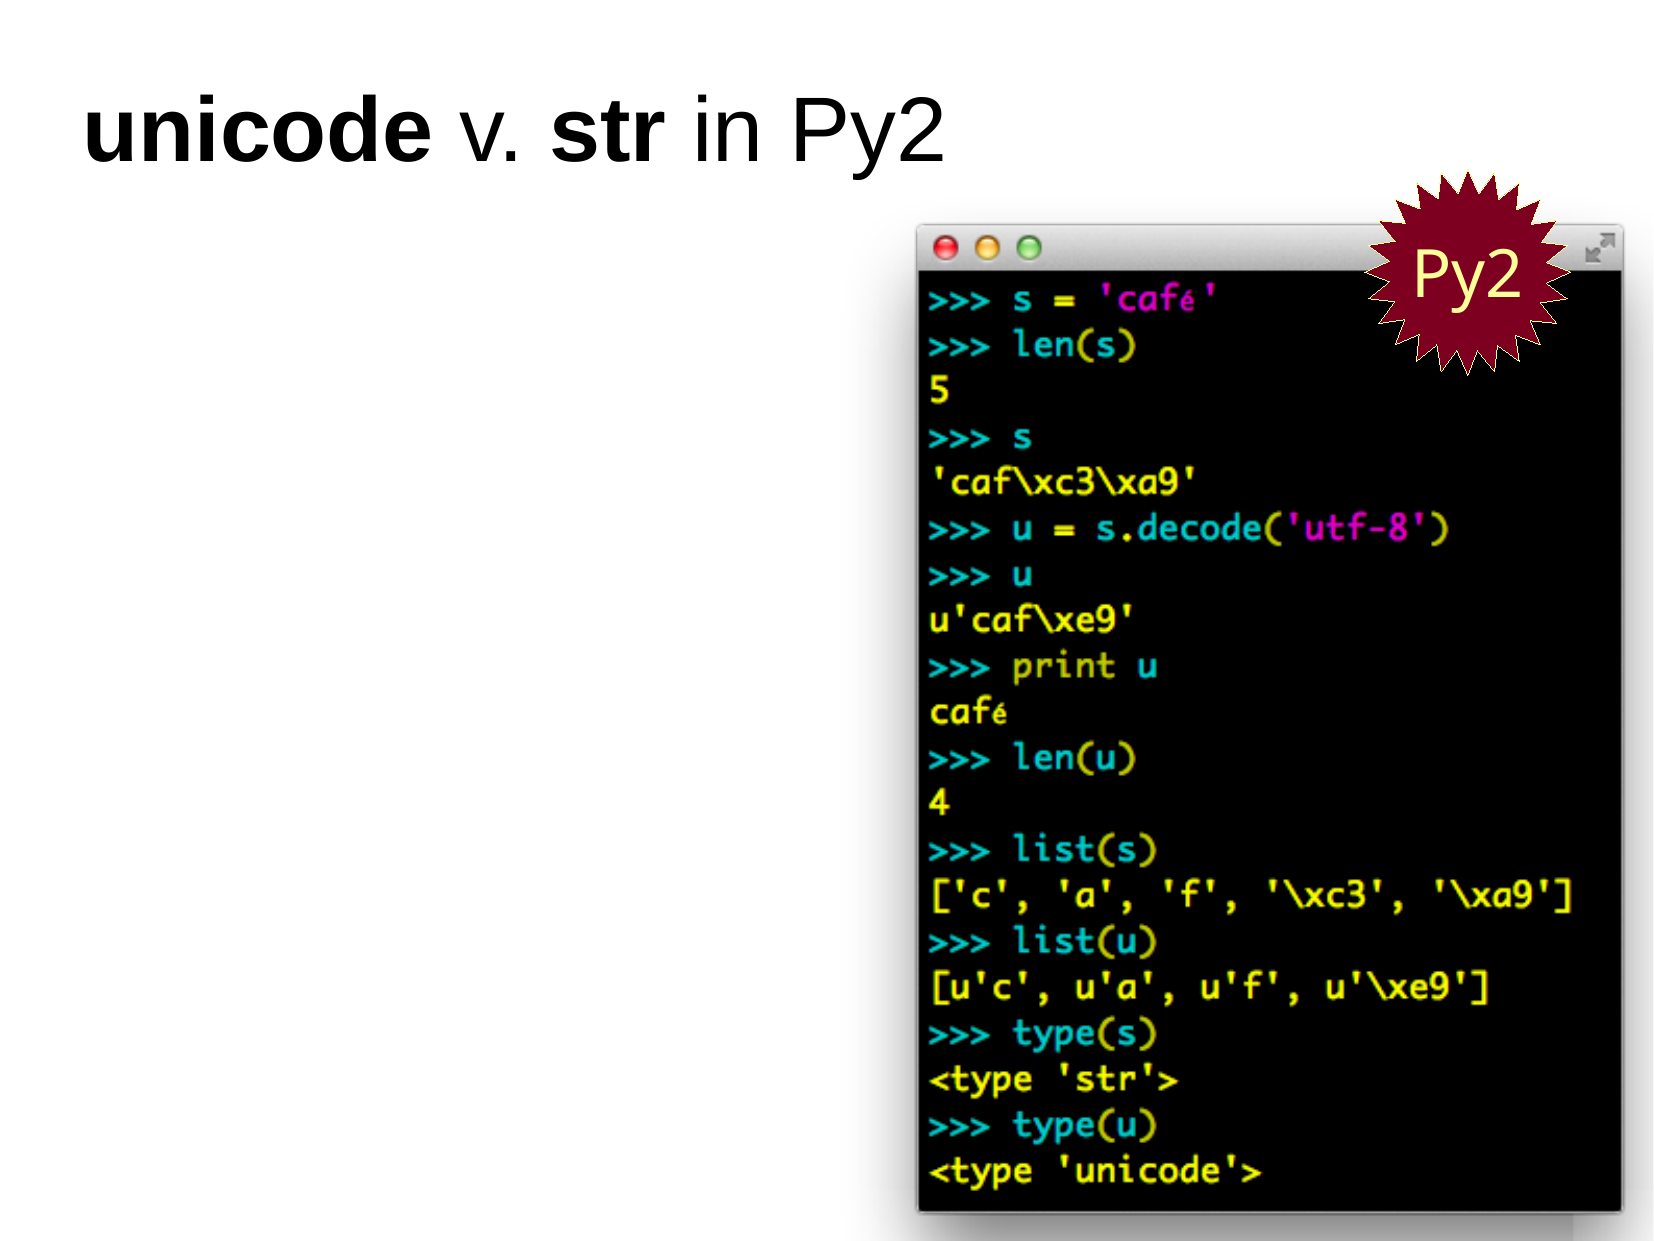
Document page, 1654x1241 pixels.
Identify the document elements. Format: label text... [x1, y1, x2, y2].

title unicode v. str in Py2 [82, 49, 1571, 211]
picture [840, 194, 1654, 1241]
text_box Py2 [1364, 169, 1571, 376]
